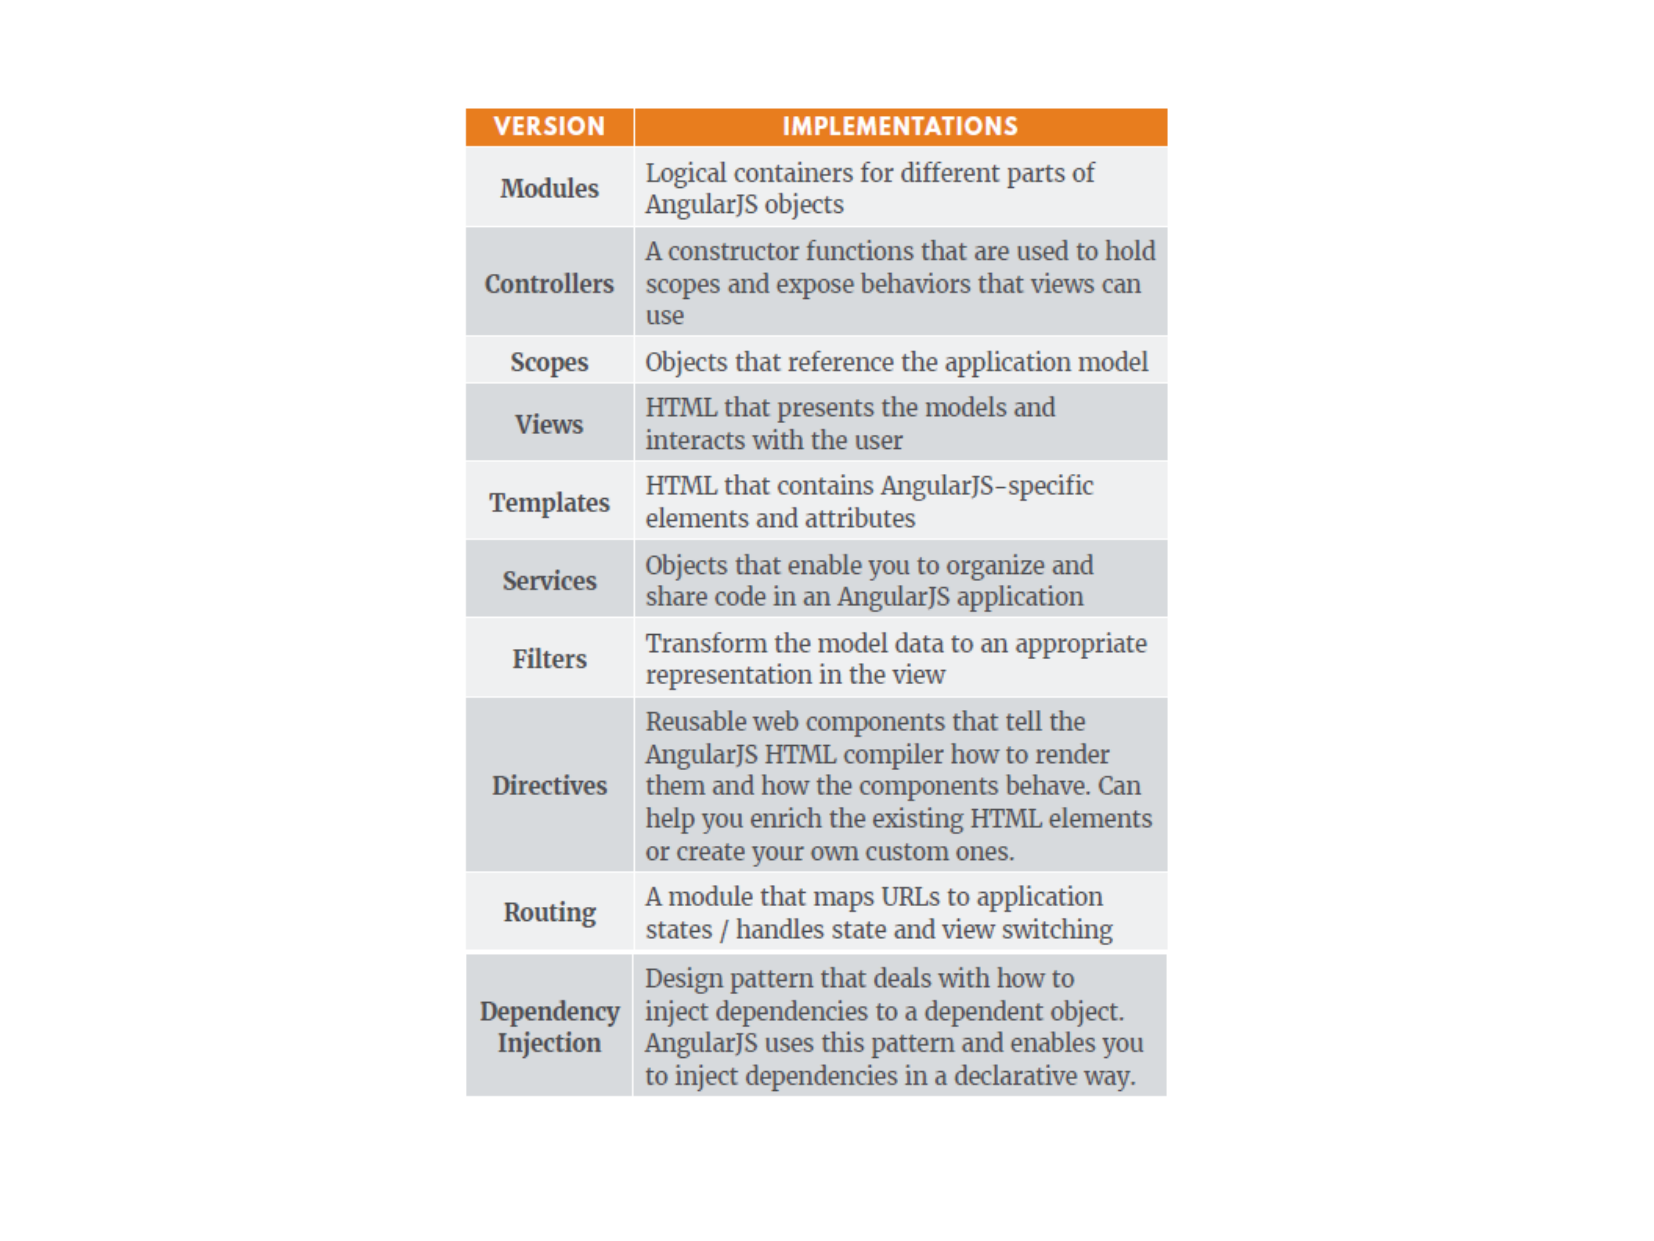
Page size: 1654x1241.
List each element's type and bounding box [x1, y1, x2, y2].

picture [460, 101, 1171, 1101]
